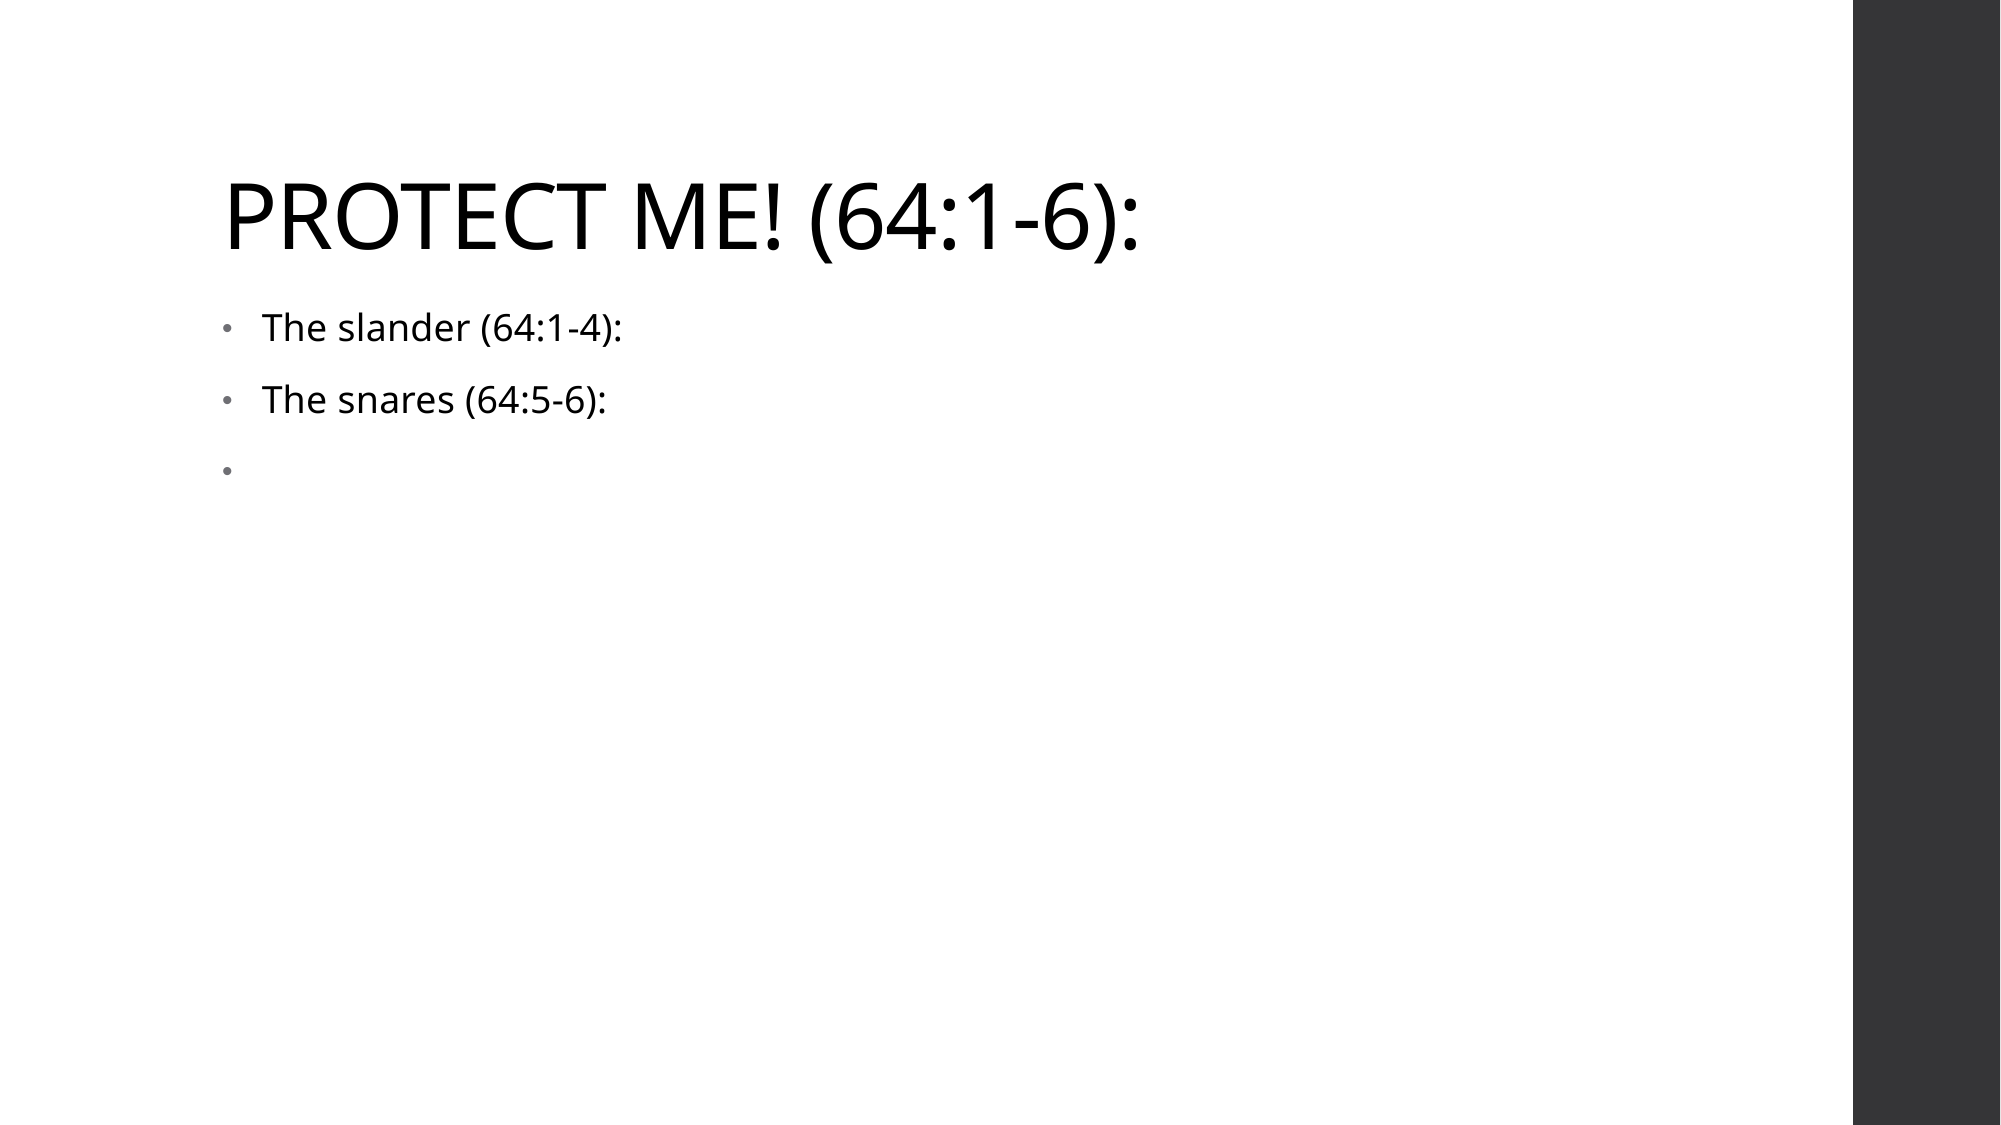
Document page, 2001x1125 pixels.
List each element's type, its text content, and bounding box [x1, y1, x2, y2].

list The slander (64:1-4): The snares (64:5-6): [206, 299, 1617, 1014]
title PROTECT ME! (64:1-6): [206, 60, 1797, 278]
